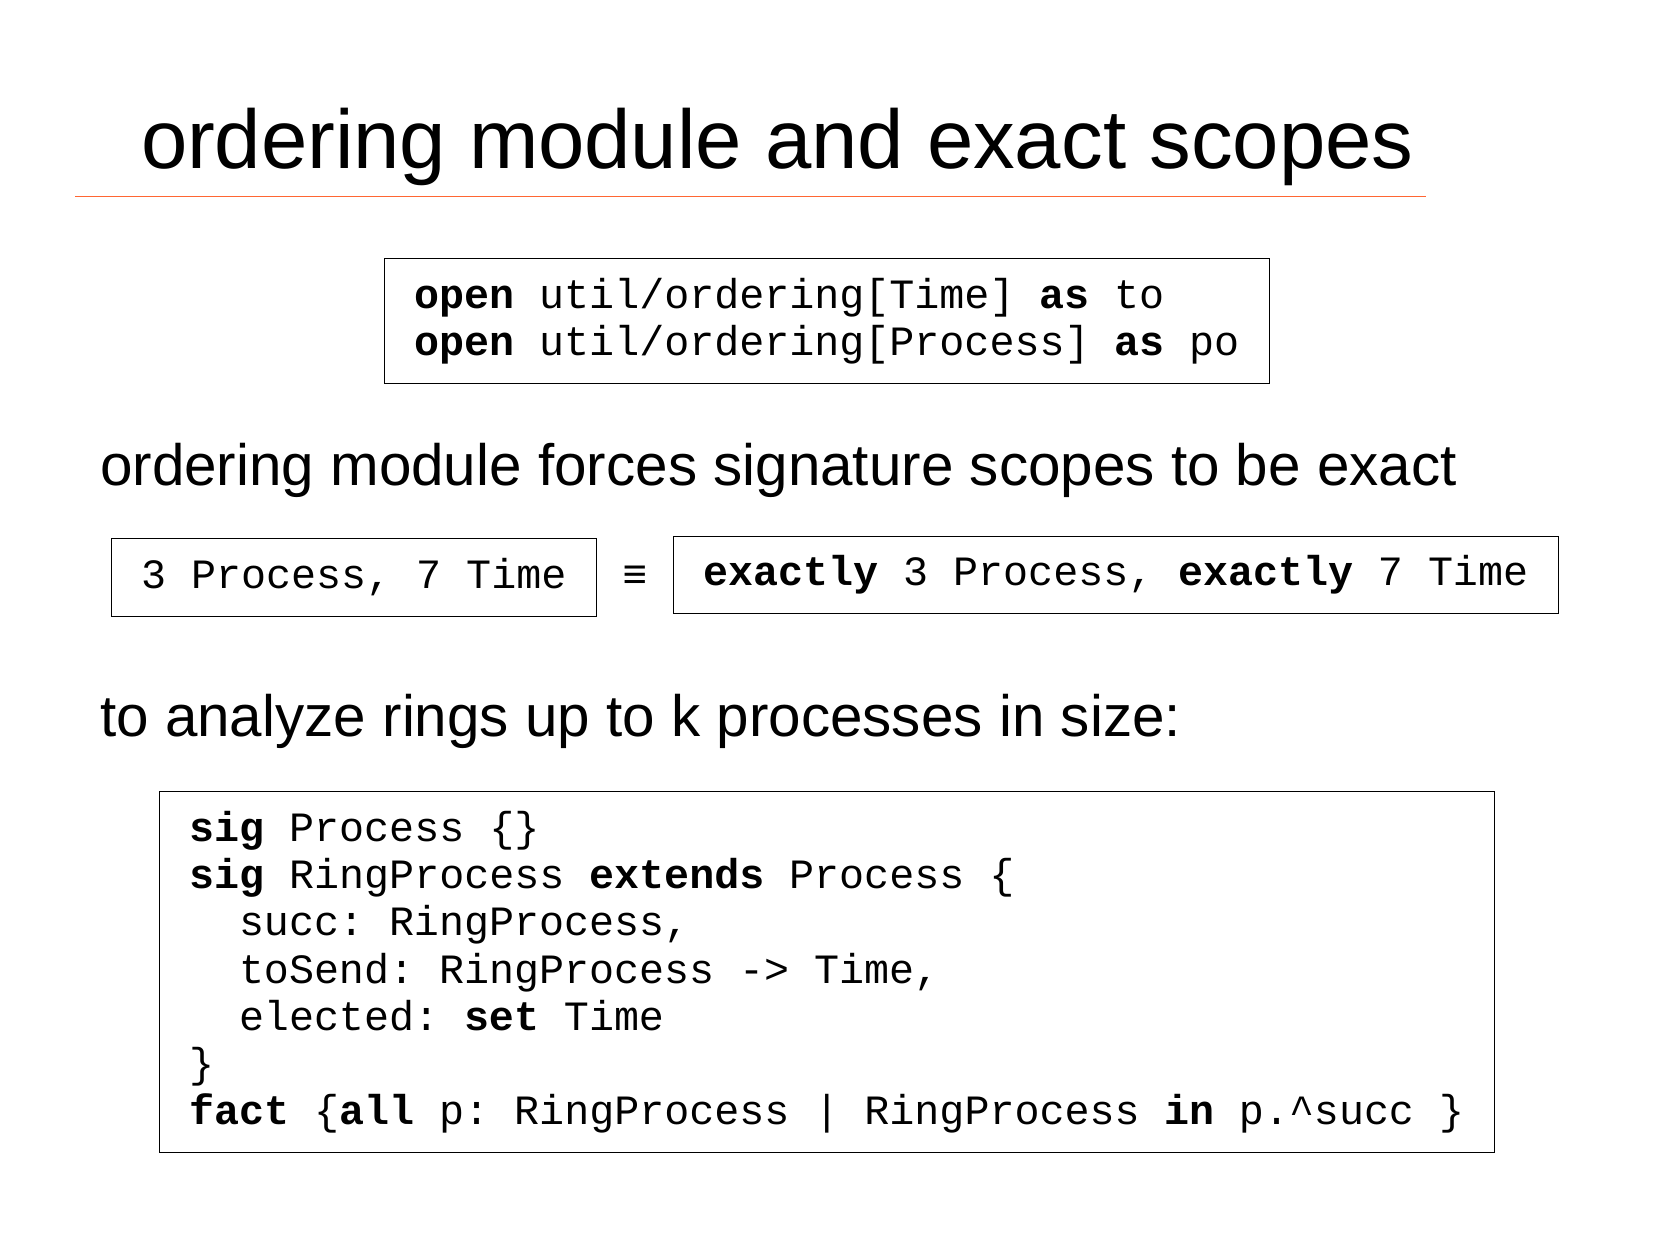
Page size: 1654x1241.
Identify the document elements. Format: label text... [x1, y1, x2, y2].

text_box ≡ [592, 538, 686, 613]
list ordering module forces signature scopes to be exact to analyze rings up to k processes in size: [82, 261, 1571, 1120]
text_box exactly 3 Process, exactly 7 Time [673, 536, 1552, 613]
text_box open util/ordering[Time] as to open util/ordering[Process] as po [384, 258, 1267, 382]
text_box 3 Process, 7 Time [111, 538, 592, 613]
title ordering module and exact scopes [141, 86, 1604, 193]
text_box sig Process {} sig RingProcess extends Process { succ: RingProcess, toSend: RingProcess -> Time, elected: set Time } fact {all p: RingProcess | RingProcess in p.^succ } [159, 791, 1490, 1137]
